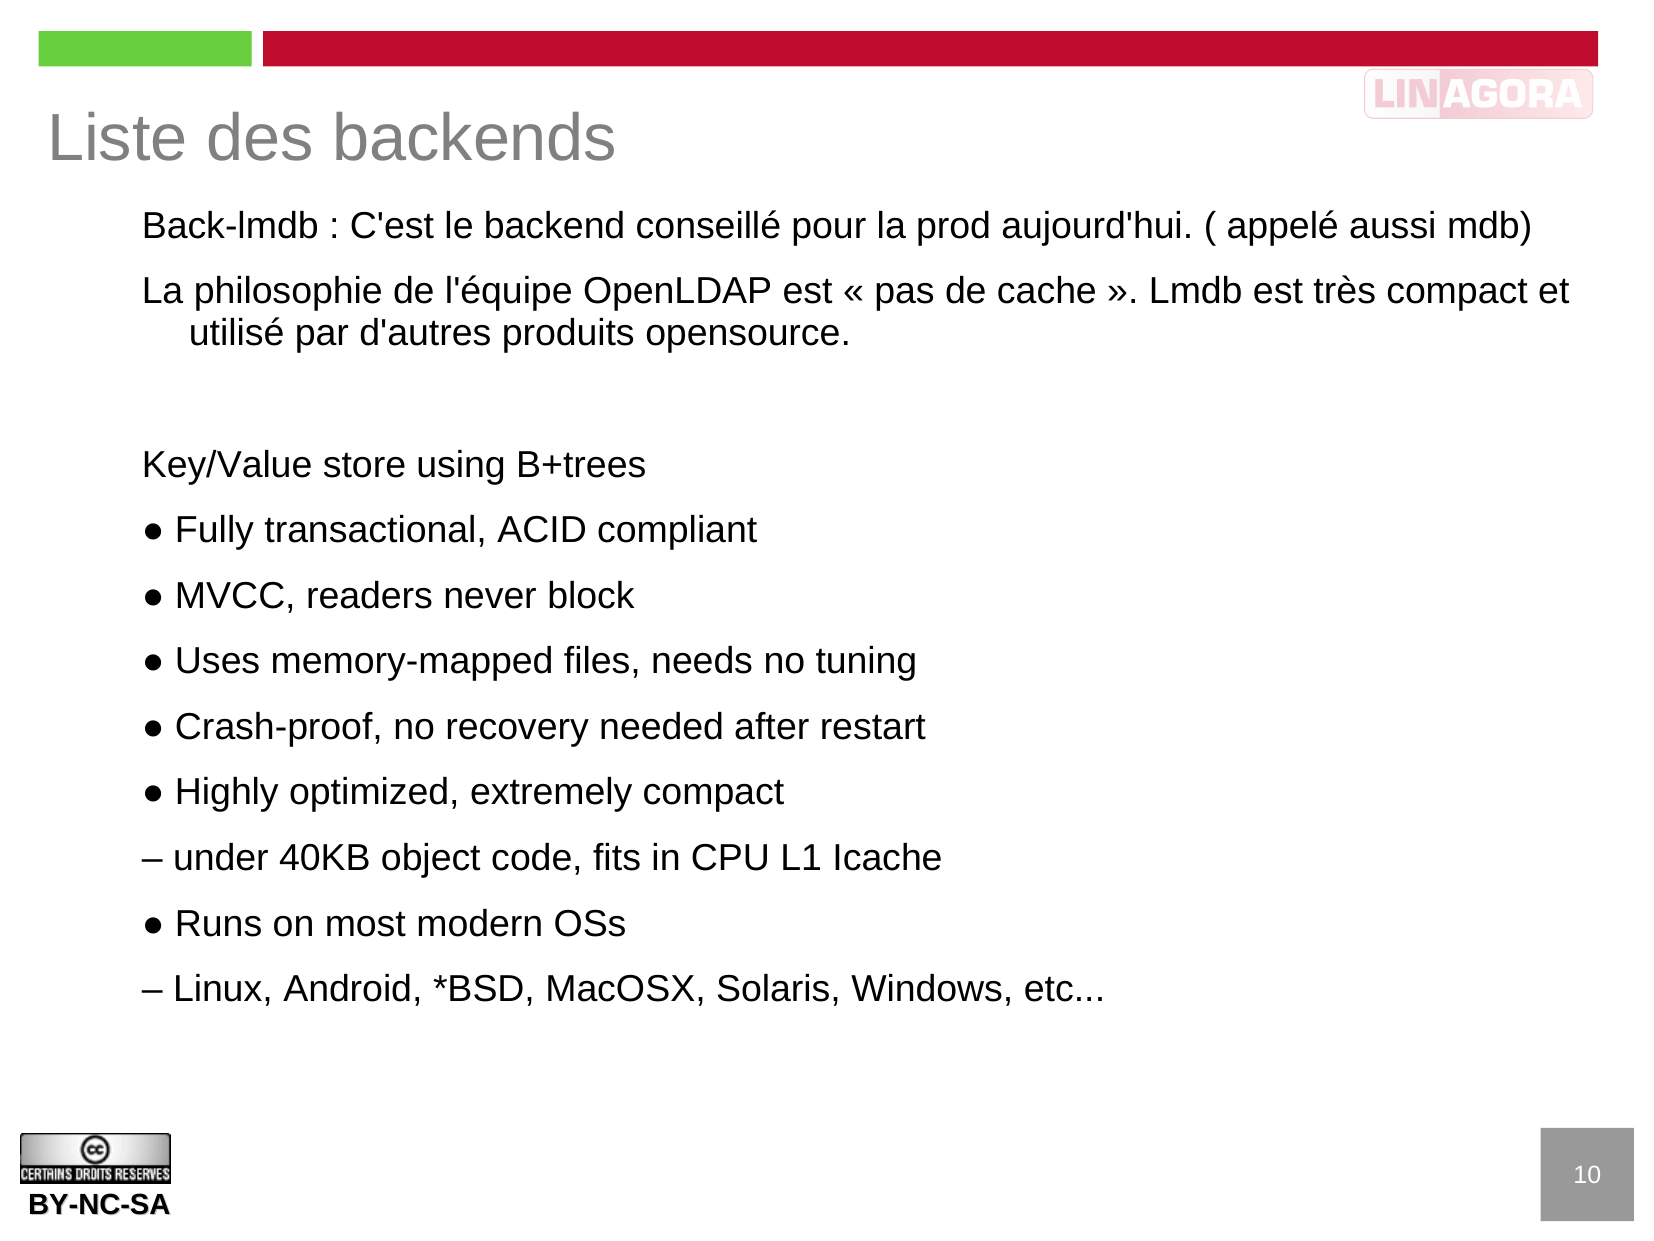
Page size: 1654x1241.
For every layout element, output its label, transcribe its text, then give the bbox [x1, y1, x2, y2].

title Liste des backends [47, 97, 1447, 178]
picture [20, 1133, 47, 1184]
list Back-lmdb : C'est le backend conseillé pour la prod aujourd'hui. ( appelé aussi mdb) La philosophie de l'équipe OpenLDAP est « pas de cache ». Lmdb est très compact et utilisé par d'autres produits opensource. Key/Value store using B+trees ● Fully transactional, ACID compliant ● MVCC, readers never block ● Uses memory-mapped files, needs no tuning ● Crash-proof, no recovery needed after restart ● Highly optimized, extremely compact – under 40KB object code, fits in CPU L1 Icache ● Runs on most modern OSs – Linux, Android, *BSD, MacOSX, Solaris, Windows, etc... [47, 204, 1625, 1200]
